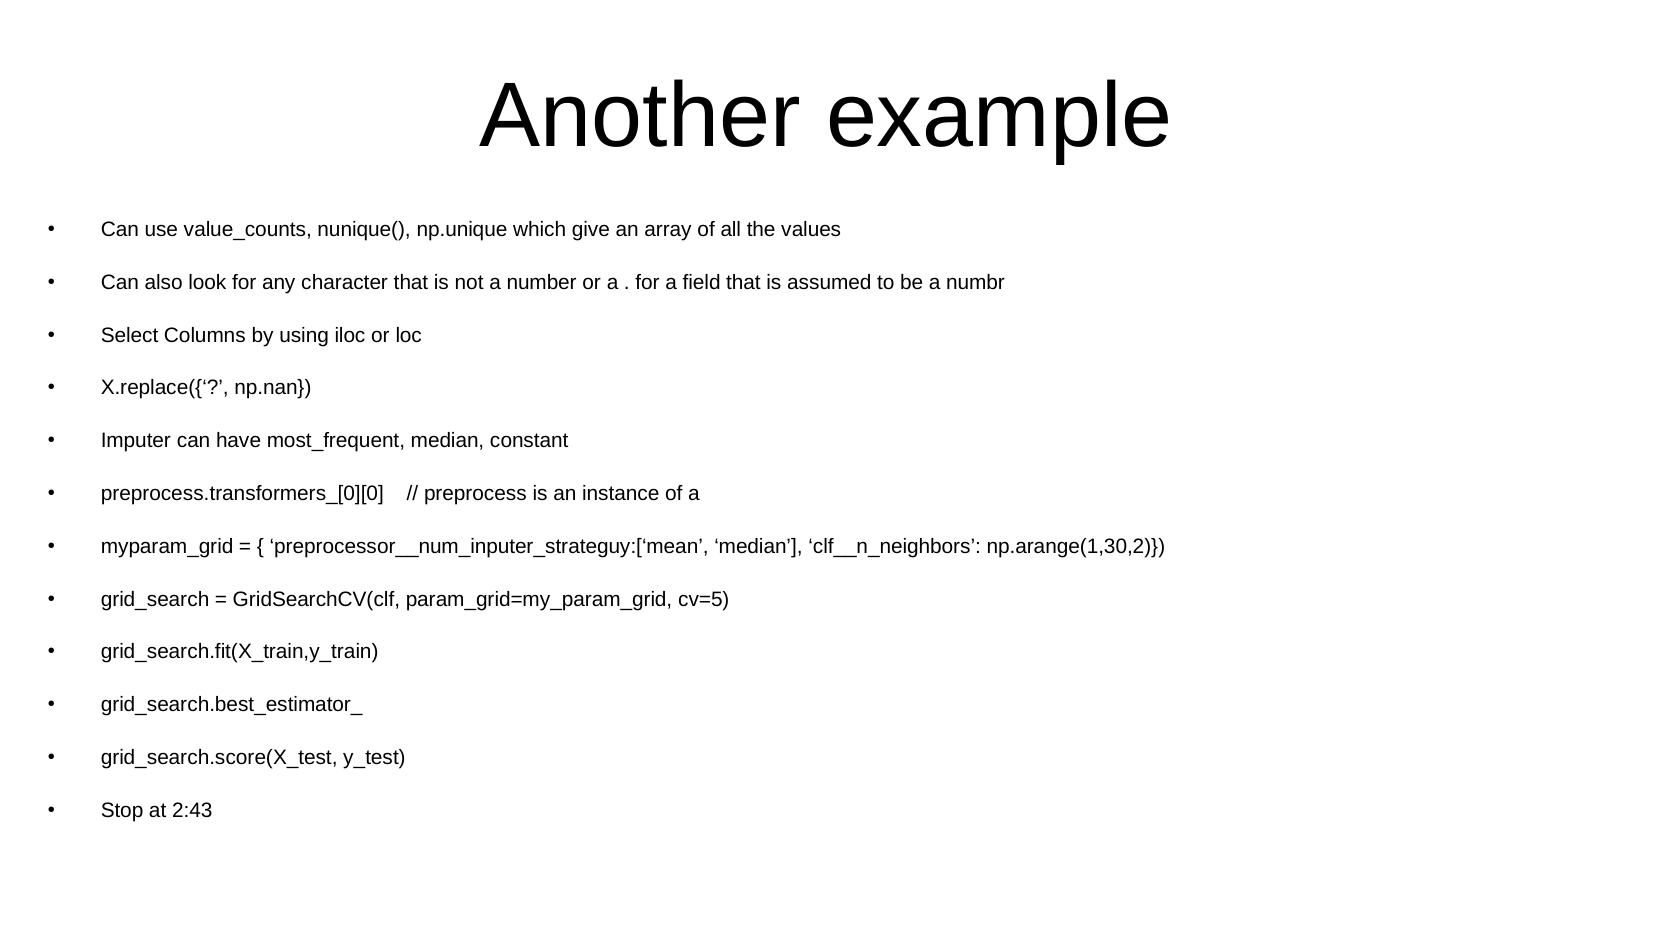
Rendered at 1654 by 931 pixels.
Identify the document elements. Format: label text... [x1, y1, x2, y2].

list Can use value_counts, nunique(), np.unique which give an array of all the values Can also look for any character that is not a number or a . for a field that is assumed to be a numbr Select Columns by using iloc or loc X.replace({‘?’, np.nan}) Imputer can have most_frequent, median, constant preprocess.transformers_[0][0] // preprocess is an instance of a myparam_grid = { ‘preprocessor__num_inputer_strateguy:[‘mean’, ‘median’], ‘clf__n_neighbors’: np.arange(1,30,2)}) grid_search = GridSearchCV(clf, param_grid=my_param_grid, cv=5) grid_search.fit(X_train,y_train) grid_search.best_estimator_ grid_search.score(X_test, y_test) Stop at 2:43 [30, 217, 1571, 916]
title Another example [82, 37, 1571, 193]
